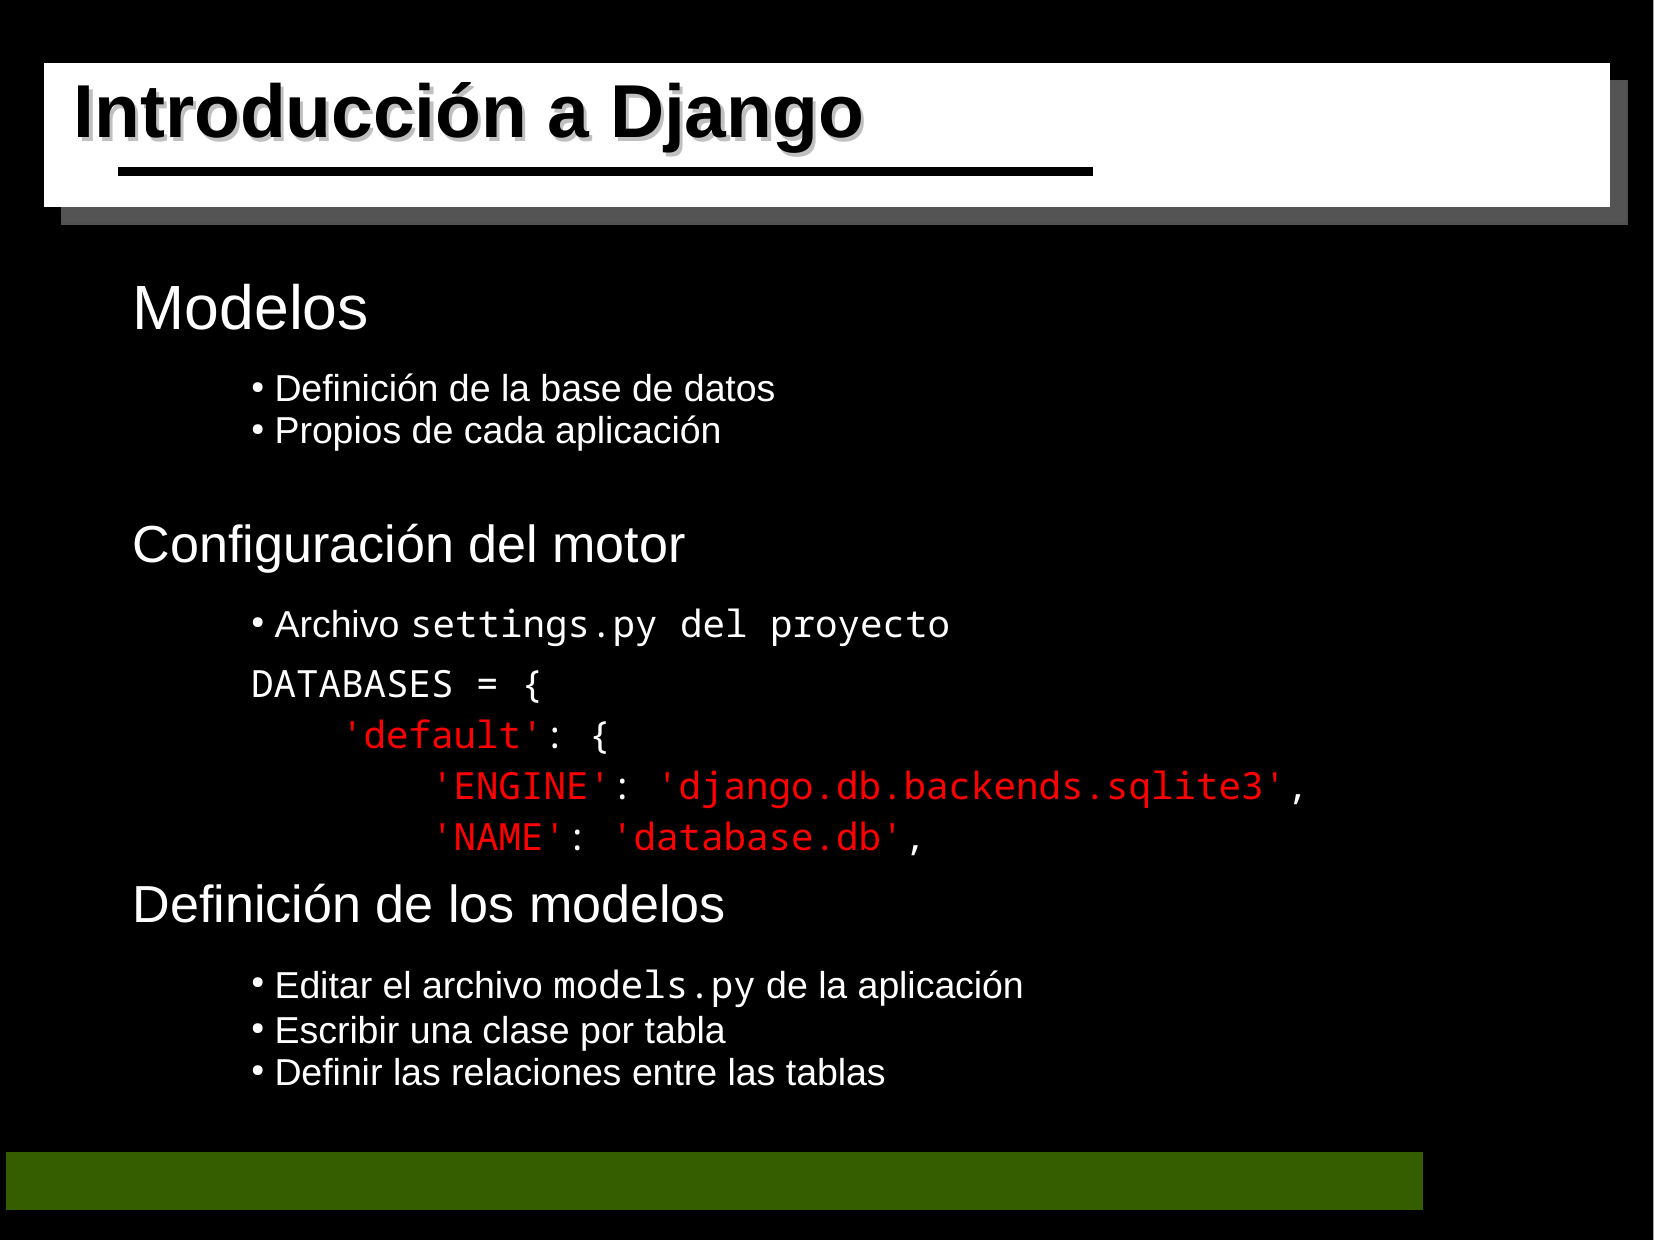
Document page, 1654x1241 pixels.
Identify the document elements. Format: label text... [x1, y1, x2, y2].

text_box Definición de los modelos [118, 868, 742, 941]
text_box Configuración del motor [118, 507, 701, 581]
text_box Editar el archivo models.py de la aplicación Escribir una clase por tabla Definir las relaciones entre las tablas [236, 950, 1447, 1094]
text_box Introducción a Django [59, 62, 894, 184]
text_box [44, 63, 1610, 207]
text_box DATABASES = { 'default': { 'ENGINE': 'django.db.backends.sqlite3', 'NAME': 'database.db', [236, 649, 1447, 839]
text_box [5, 1151, 1424, 1211]
text_box Modelos [118, 265, 385, 351]
text_box Archivo settings.py del proyecto [236, 590, 1447, 649]
text_box Definición de la base de datos Propios de cada aplicación [236, 360, 1447, 460]
